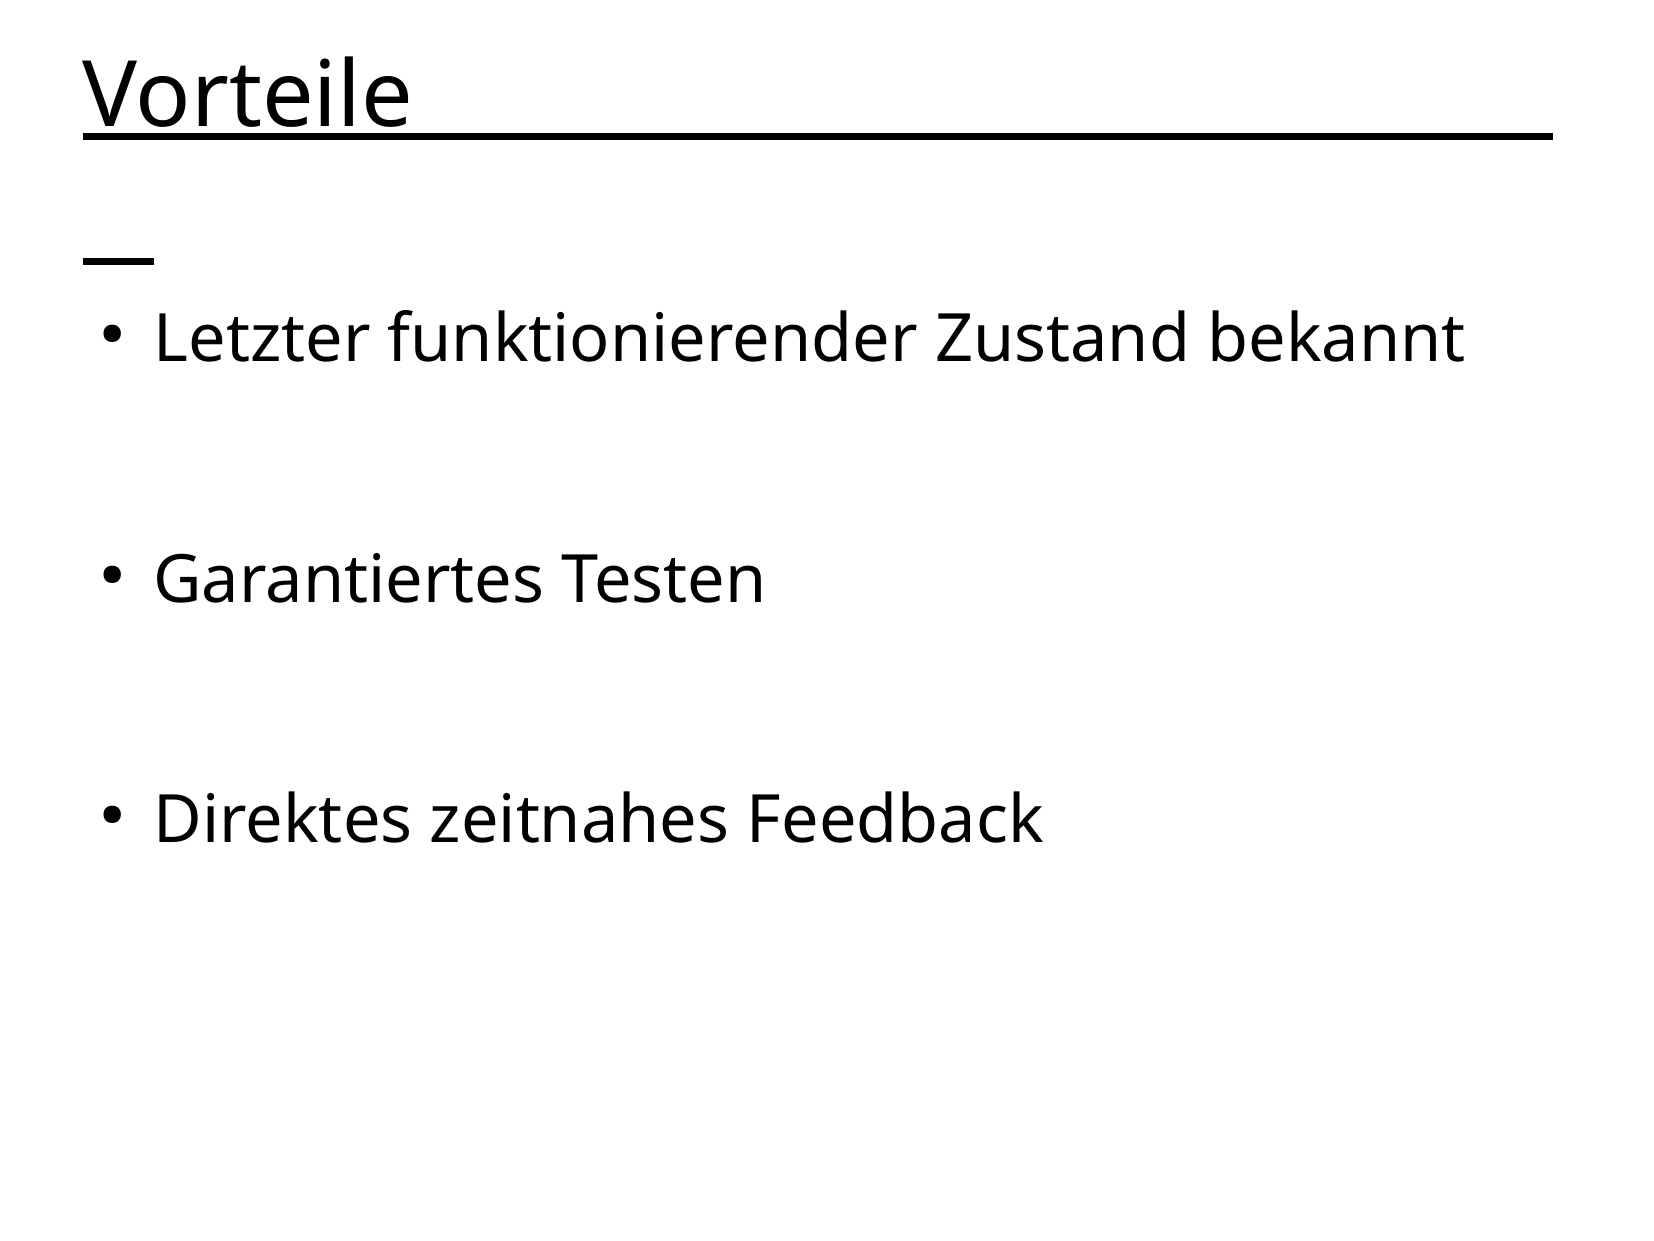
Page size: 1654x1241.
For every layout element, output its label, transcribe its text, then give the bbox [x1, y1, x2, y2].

title Vorteile [82, 49, 1571, 257]
list Letzter funktionierender Zustand bekannt Garantiertes Testen Direktes zeitnahes Feedback [82, 290, 1571, 1010]
